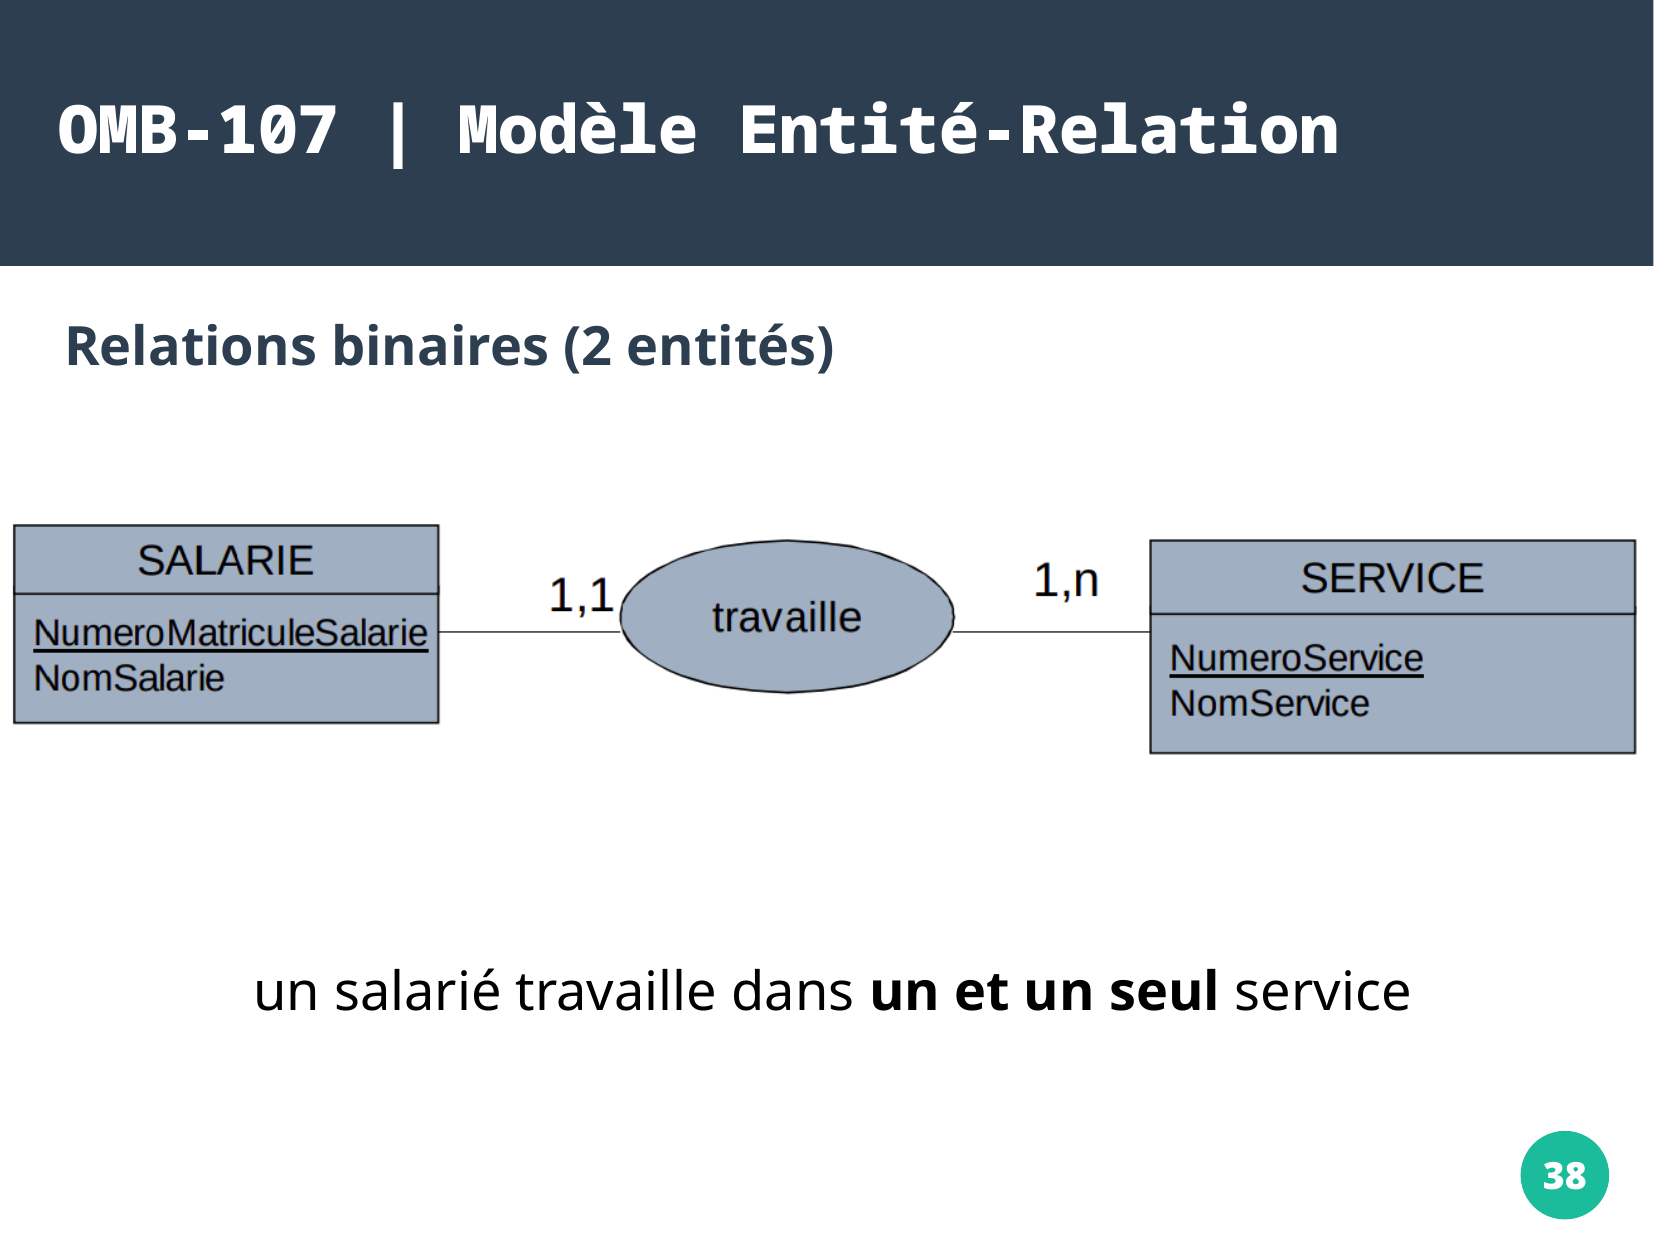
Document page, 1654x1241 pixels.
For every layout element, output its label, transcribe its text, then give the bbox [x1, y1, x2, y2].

text_box un salarié travaille dans un et un seul service [60, 945, 1606, 1050]
text_box Relations binaires (2 entités) [49, 300, 1606, 446]
title OMB-107 | Modèle Entité-Relation [58, 49, 1595, 207]
picture [0, 513, 1647, 766]
